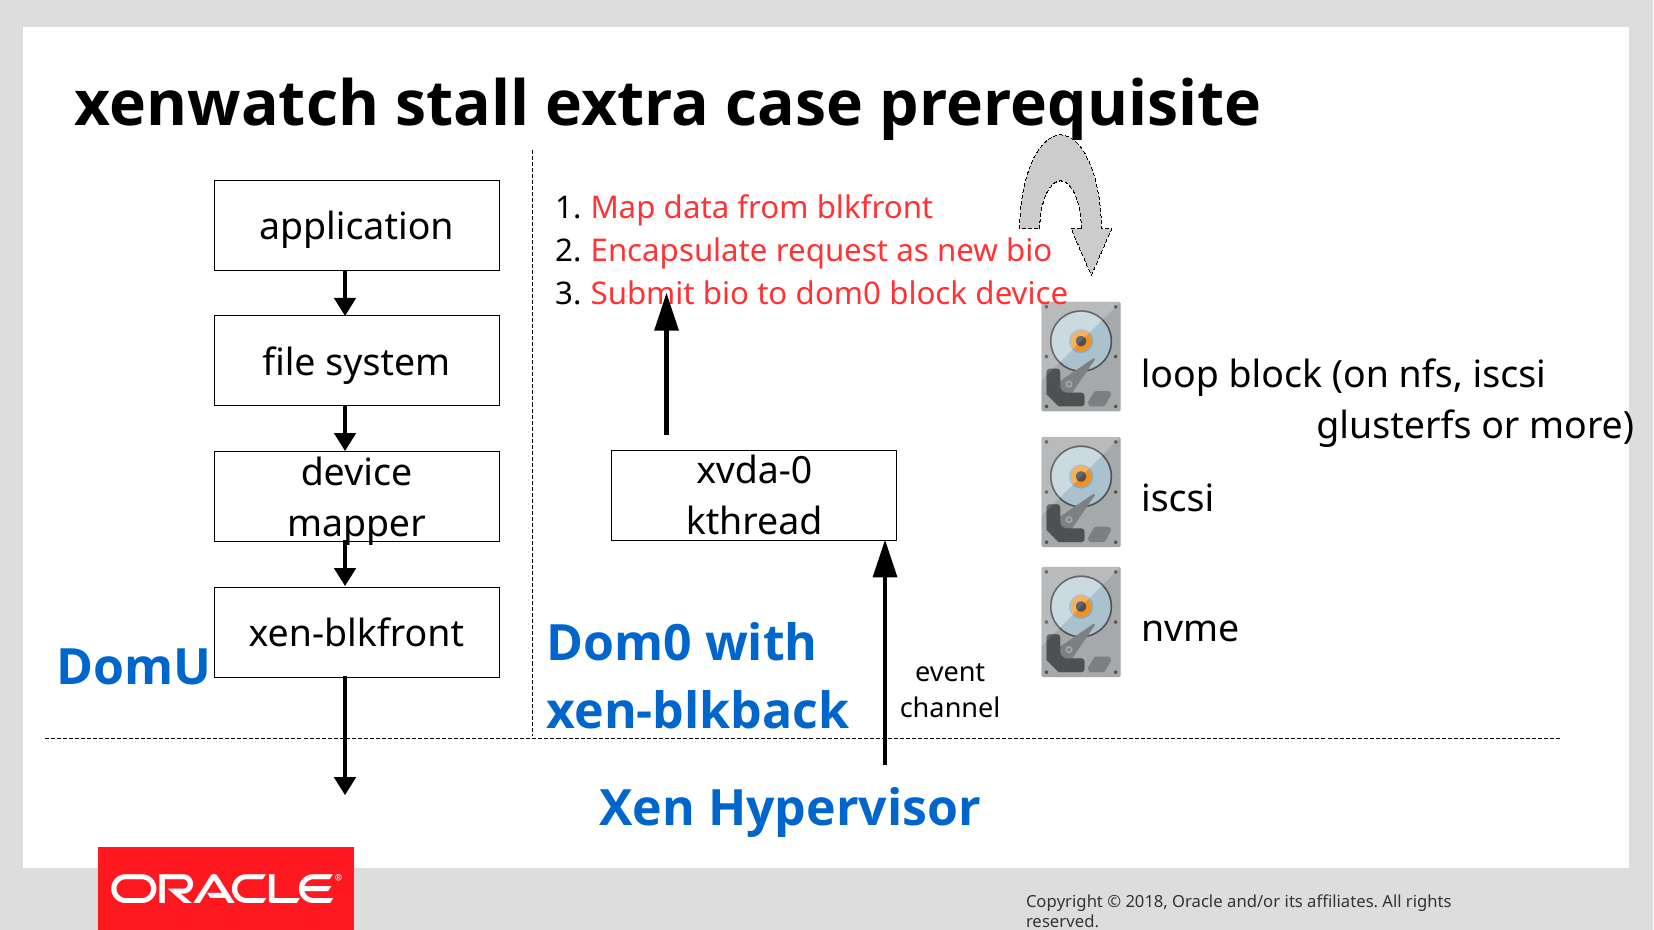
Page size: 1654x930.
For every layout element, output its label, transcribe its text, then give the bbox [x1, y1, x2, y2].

picture [98, 847, 354, 930]
text_box event channel [885, 645, 1010, 721]
text_box Copyright © 2018, Oracle and/or its affiliates. All rights reserved. [1011, 883, 1534, 918]
text_box device mapper [214, 451, 500, 542]
text_box iscsi [1126, 463, 1226, 521]
text_box file system [214, 315, 500, 406]
text_box application [214, 180, 500, 271]
text_box Map data from blkfront Encapsulate request as new bio Submit bio to dom0 block device [540, 177, 1068, 299]
text_box xvda-0 kthread [611, 450, 897, 541]
text_box xen-blkfront [214, 587, 500, 678]
text_box DomU [41, 623, 217, 695]
picture [998, 274, 1164, 705]
text_box Xen Hypervisor [585, 765, 982, 836]
text_box xenwatch stall extra case prerequisite [60, 50, 1629, 151]
text_box nvme [1126, 593, 1249, 651]
text_box loop block (on nfs, iscsi glusterfs or more) [1126, 339, 1634, 439]
text_box [23, 27, 1629, 868]
text_box Dom0 with xen-blkback [531, 599, 851, 727]
